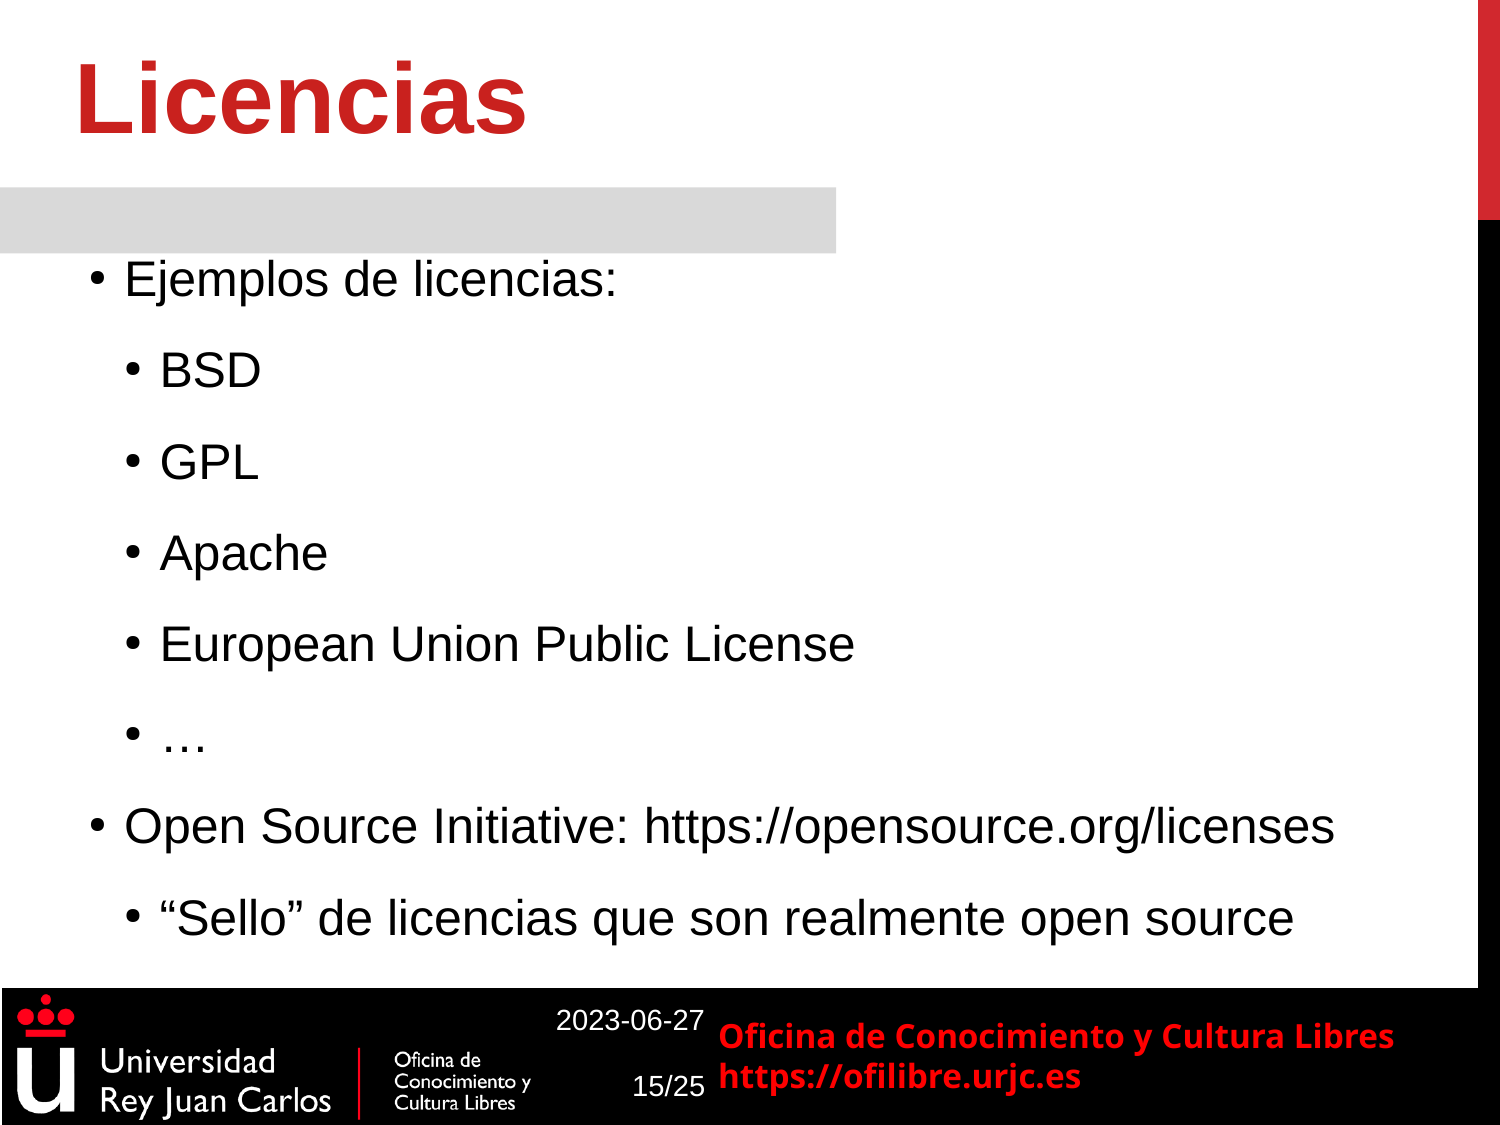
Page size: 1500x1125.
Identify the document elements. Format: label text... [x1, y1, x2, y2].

title [75, 7, 1425, 196]
picture [17, 994, 531, 1120]
text_box Licencias [60, 36, 1396, 275]
text_box Ejemplos de licencias: BSD GPL Apache European Union Public License … Open Source Initiative: https://opensource.org/licenses “Sello” de licencias que son realmente open source [88, 251, 1396, 946]
